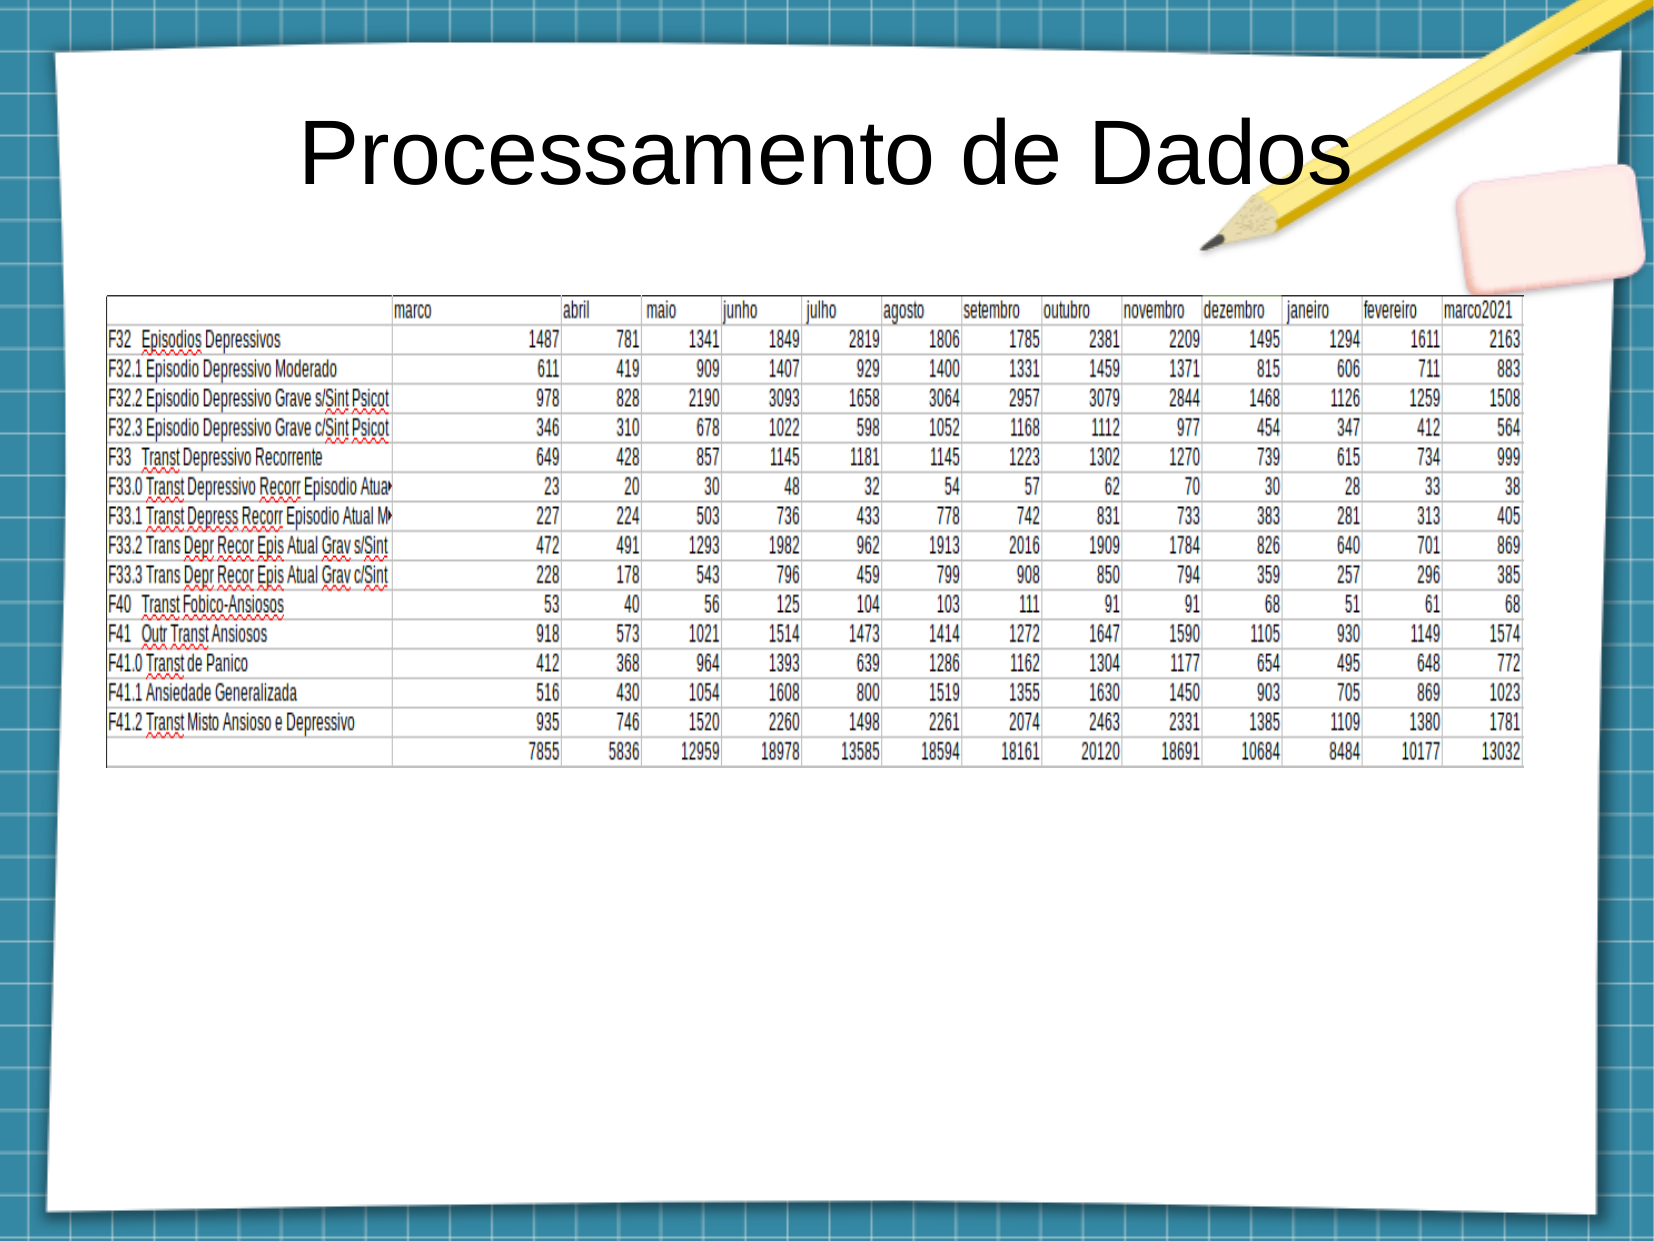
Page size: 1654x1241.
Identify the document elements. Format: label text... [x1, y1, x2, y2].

picture [0, 0, 1654, 1241]
title Processamento de Dados [82, 49, 1571, 257]
